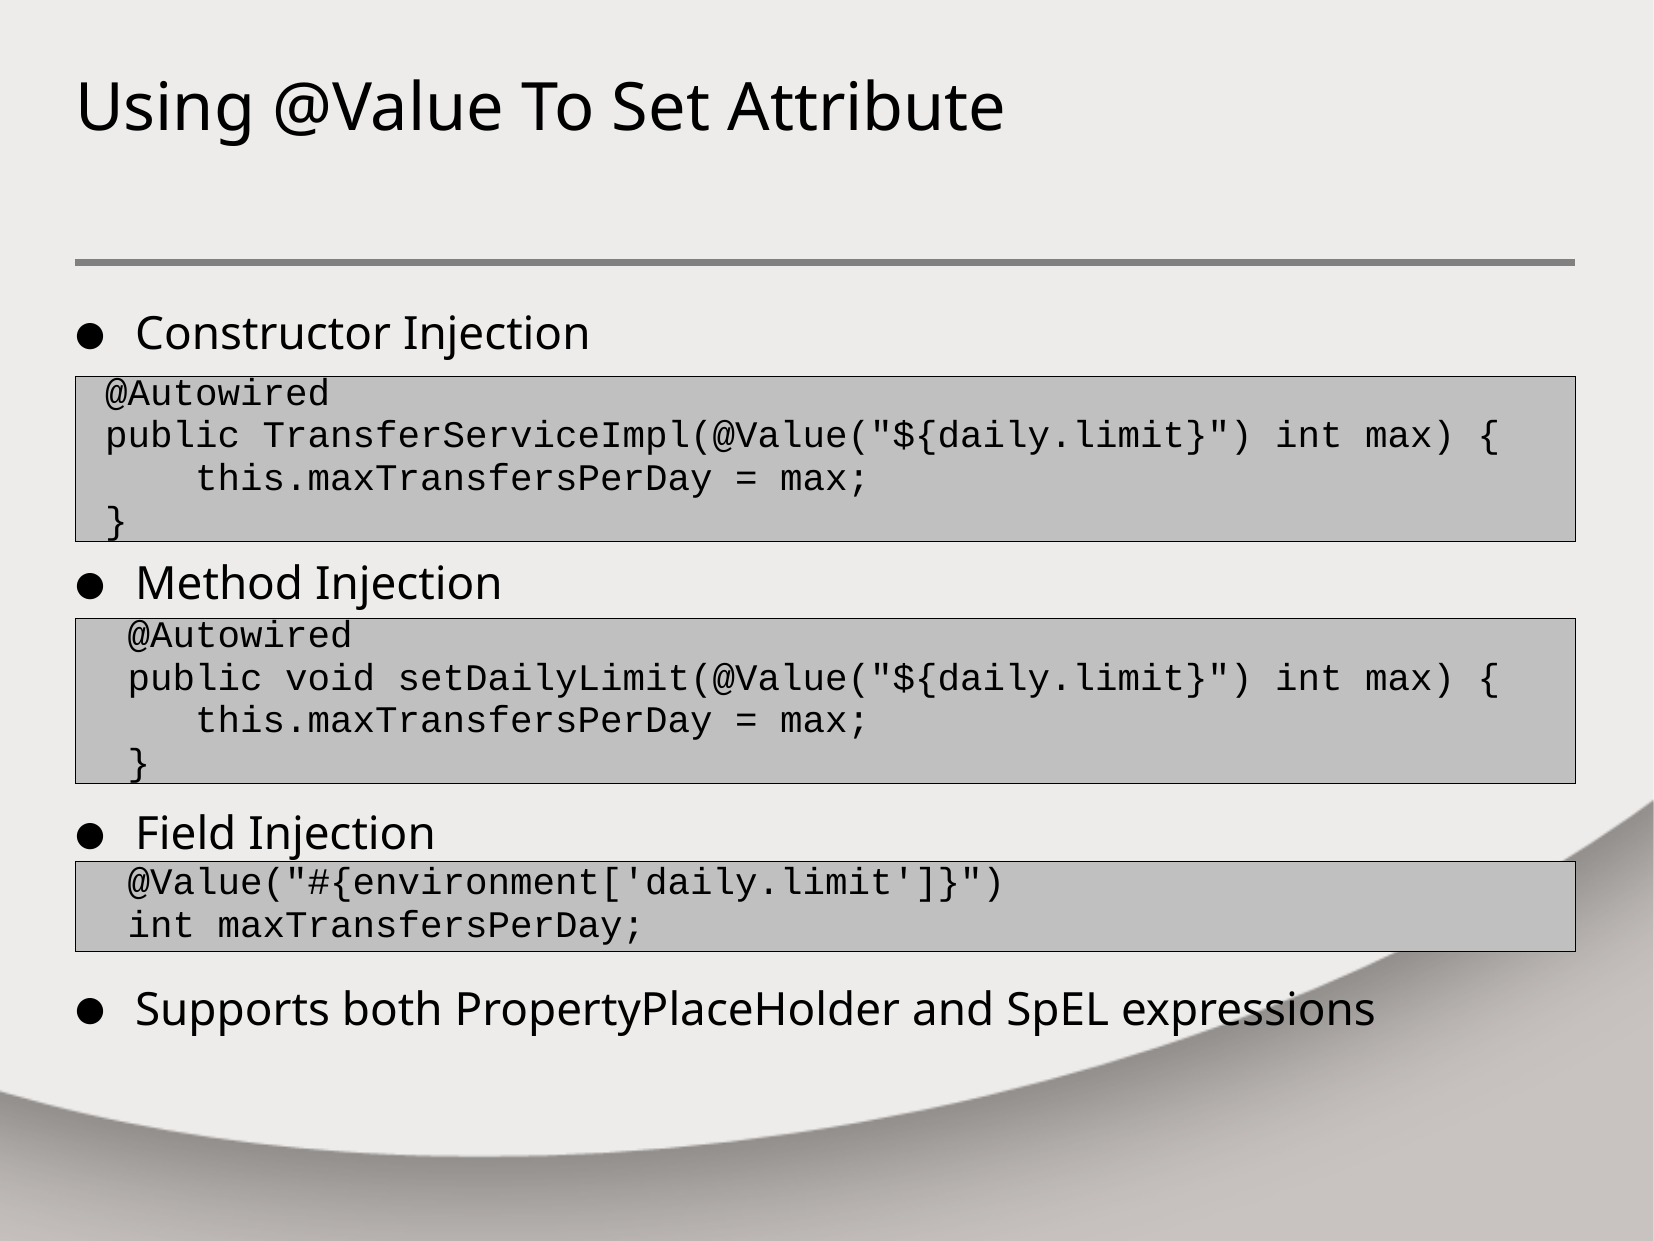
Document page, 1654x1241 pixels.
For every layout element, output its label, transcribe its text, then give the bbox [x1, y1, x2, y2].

text_box @Autowired public TransferServiceImpl(@Value("${daily.limit}") int max) { this.maxTransfersPerDay = max; } [75, 376, 1576, 542]
list Constructor Injection Method Injection Field Injection Supports both PropertyPlaceHolder and SpEL expressions [75, 300, 1576, 376]
picture [0, 0, 1654, 1241]
list Constructor Injection Method Injection Field Injection Supports both PropertyPlaceHolder and SpEL expressions [75, 542, 1576, 618]
text_box @Autowired public void setDailyLimit(@Value("${daily.limit}") int max) { this.maxTransfersPerDay = max; } [75, 618, 1576, 784]
list Constructor Injection Method Injection Field Injection Supports both PropertyPlaceHolder and SpEL expressions [75, 952, 1576, 1164]
title Using @Value To Set Attribute [75, 75, 1576, 226]
list Constructor Injection Method Injection Field Injection Supports both PropertyPlaceHolder and SpEL expressions [75, 784, 1576, 861]
text_box @Value("#{environment['daily.limit']}") int maxTransfersPerDay; [75, 861, 1576, 952]
